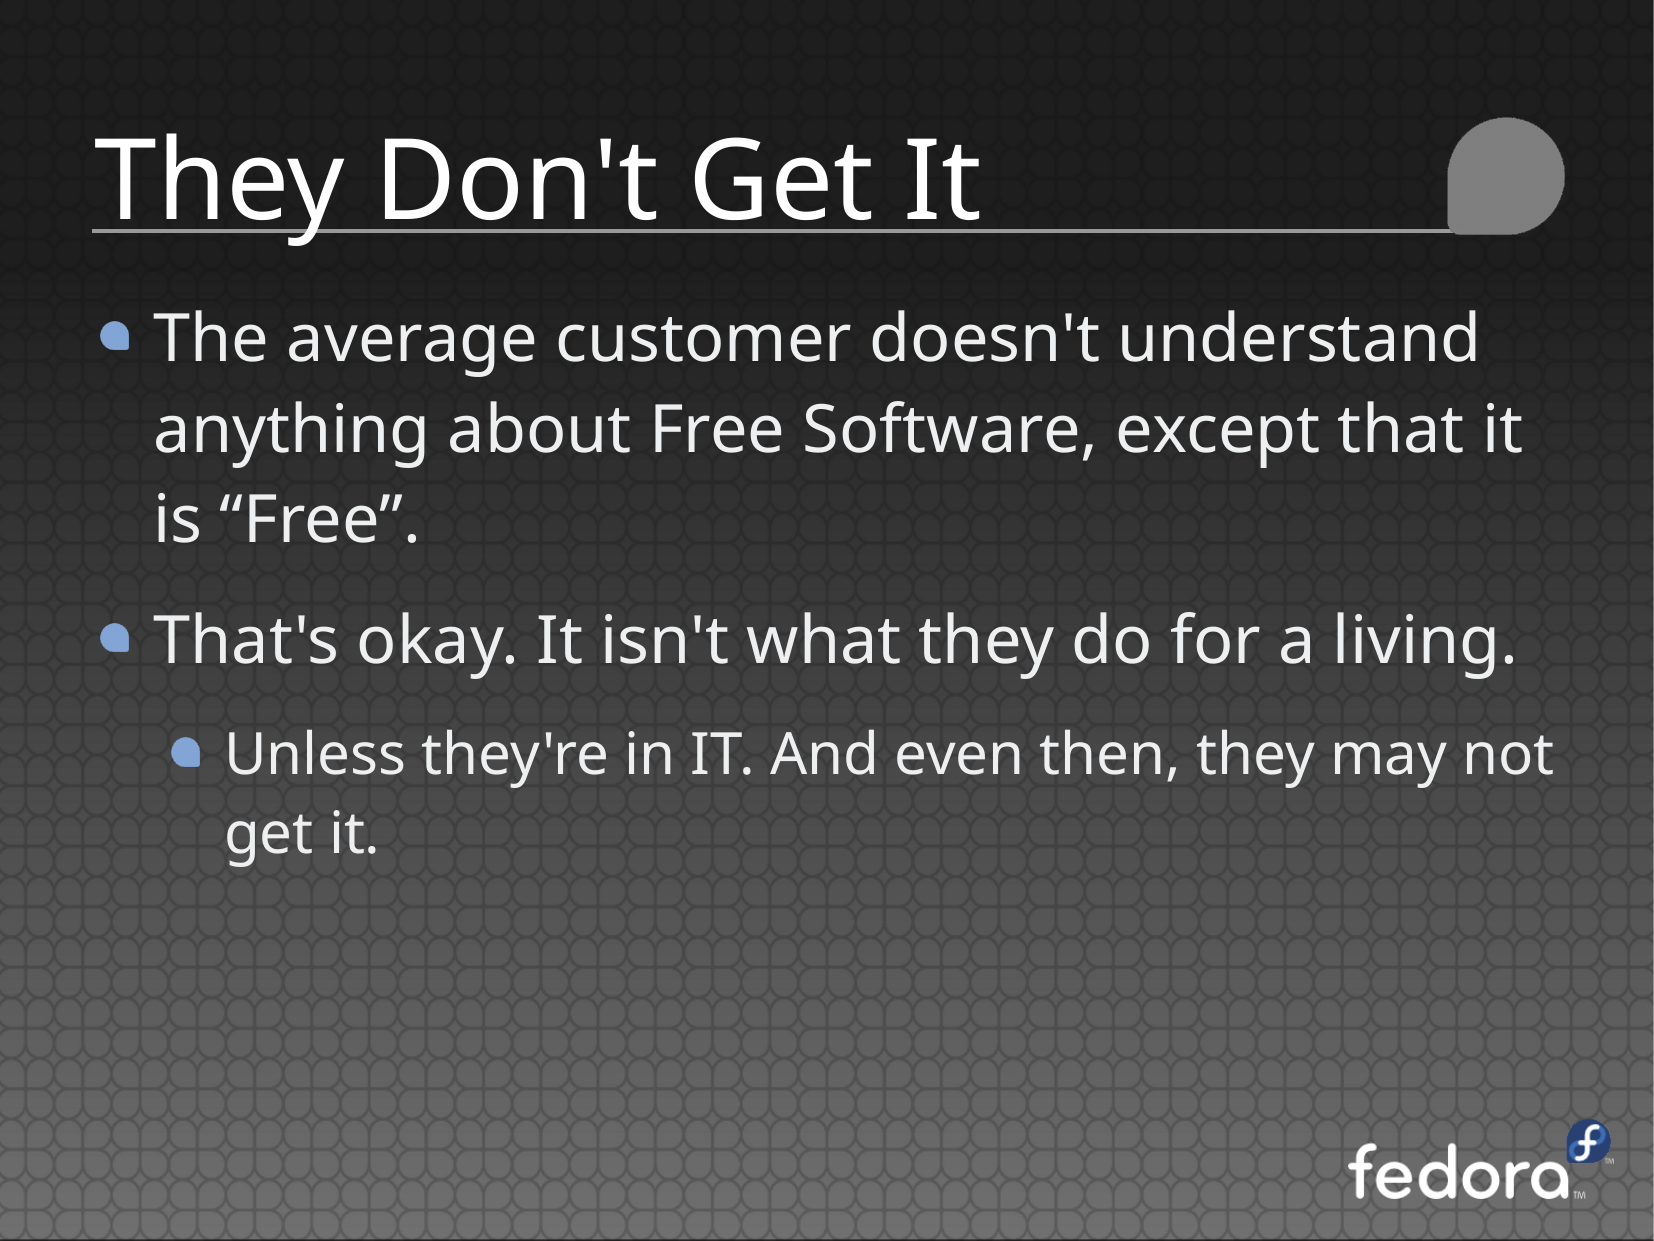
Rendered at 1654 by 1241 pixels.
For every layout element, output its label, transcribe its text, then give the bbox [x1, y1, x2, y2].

list The average customer doesn't understand anything about Free Software, except that it is “Free”. That's okay. It isn't what they do for a living. Unless they're in IT. And even then, they may not get it. [82, 290, 1571, 1094]
picture [0, 0, 1654, 1241]
title They Don't Get It [94, 100, 1426, 251]
